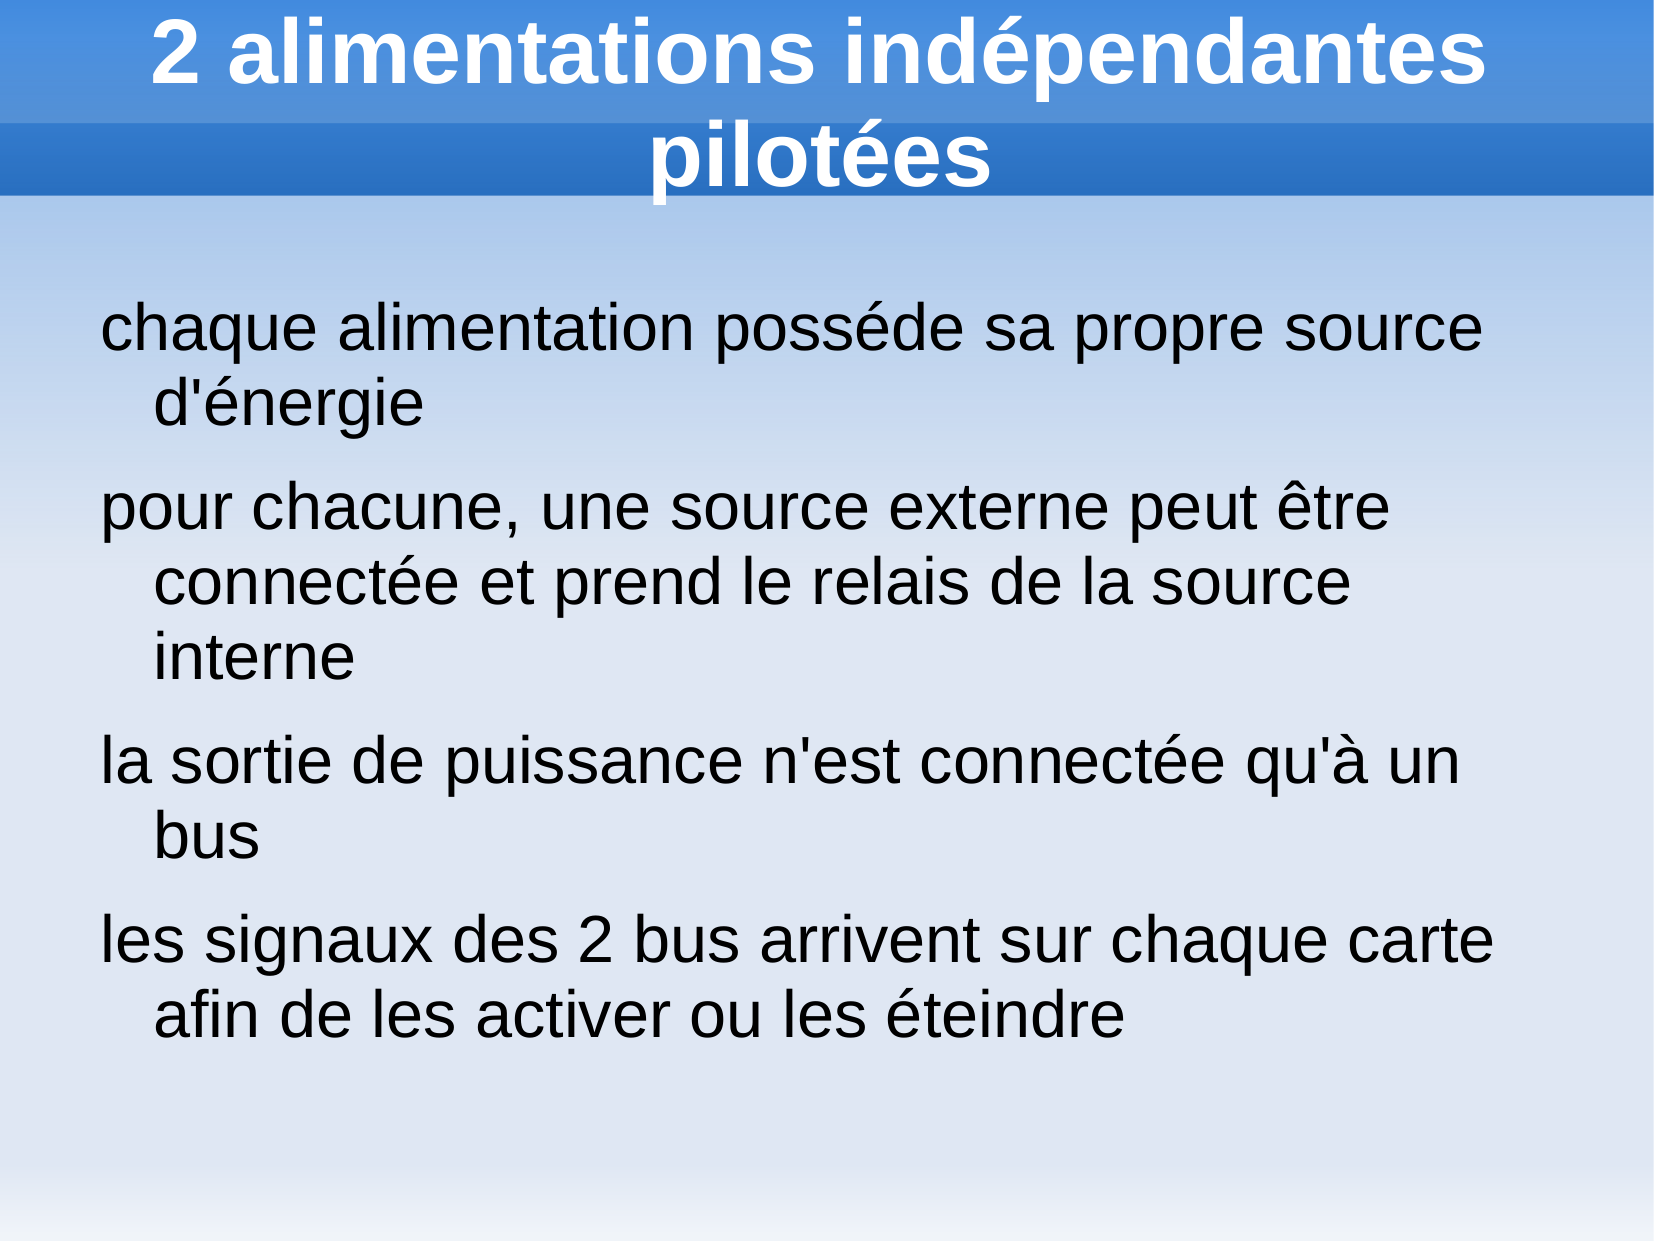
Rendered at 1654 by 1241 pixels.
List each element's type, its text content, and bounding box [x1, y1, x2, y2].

picture [0, 0, 1654, 1241]
title 2 alimentations indépendantes pilotées [76, 0, 1565, 243]
list chaque alimentation posséde sa propre source d'énergie pour chacune, une source externe peut être connectée et prend le relais de la source interne la sortie de puissance n'est connectée qu'à un bus les signaux des 2 bus arrivent sur chaque carte afin de les activer ou les éteindre [82, 290, 1571, 1241]
